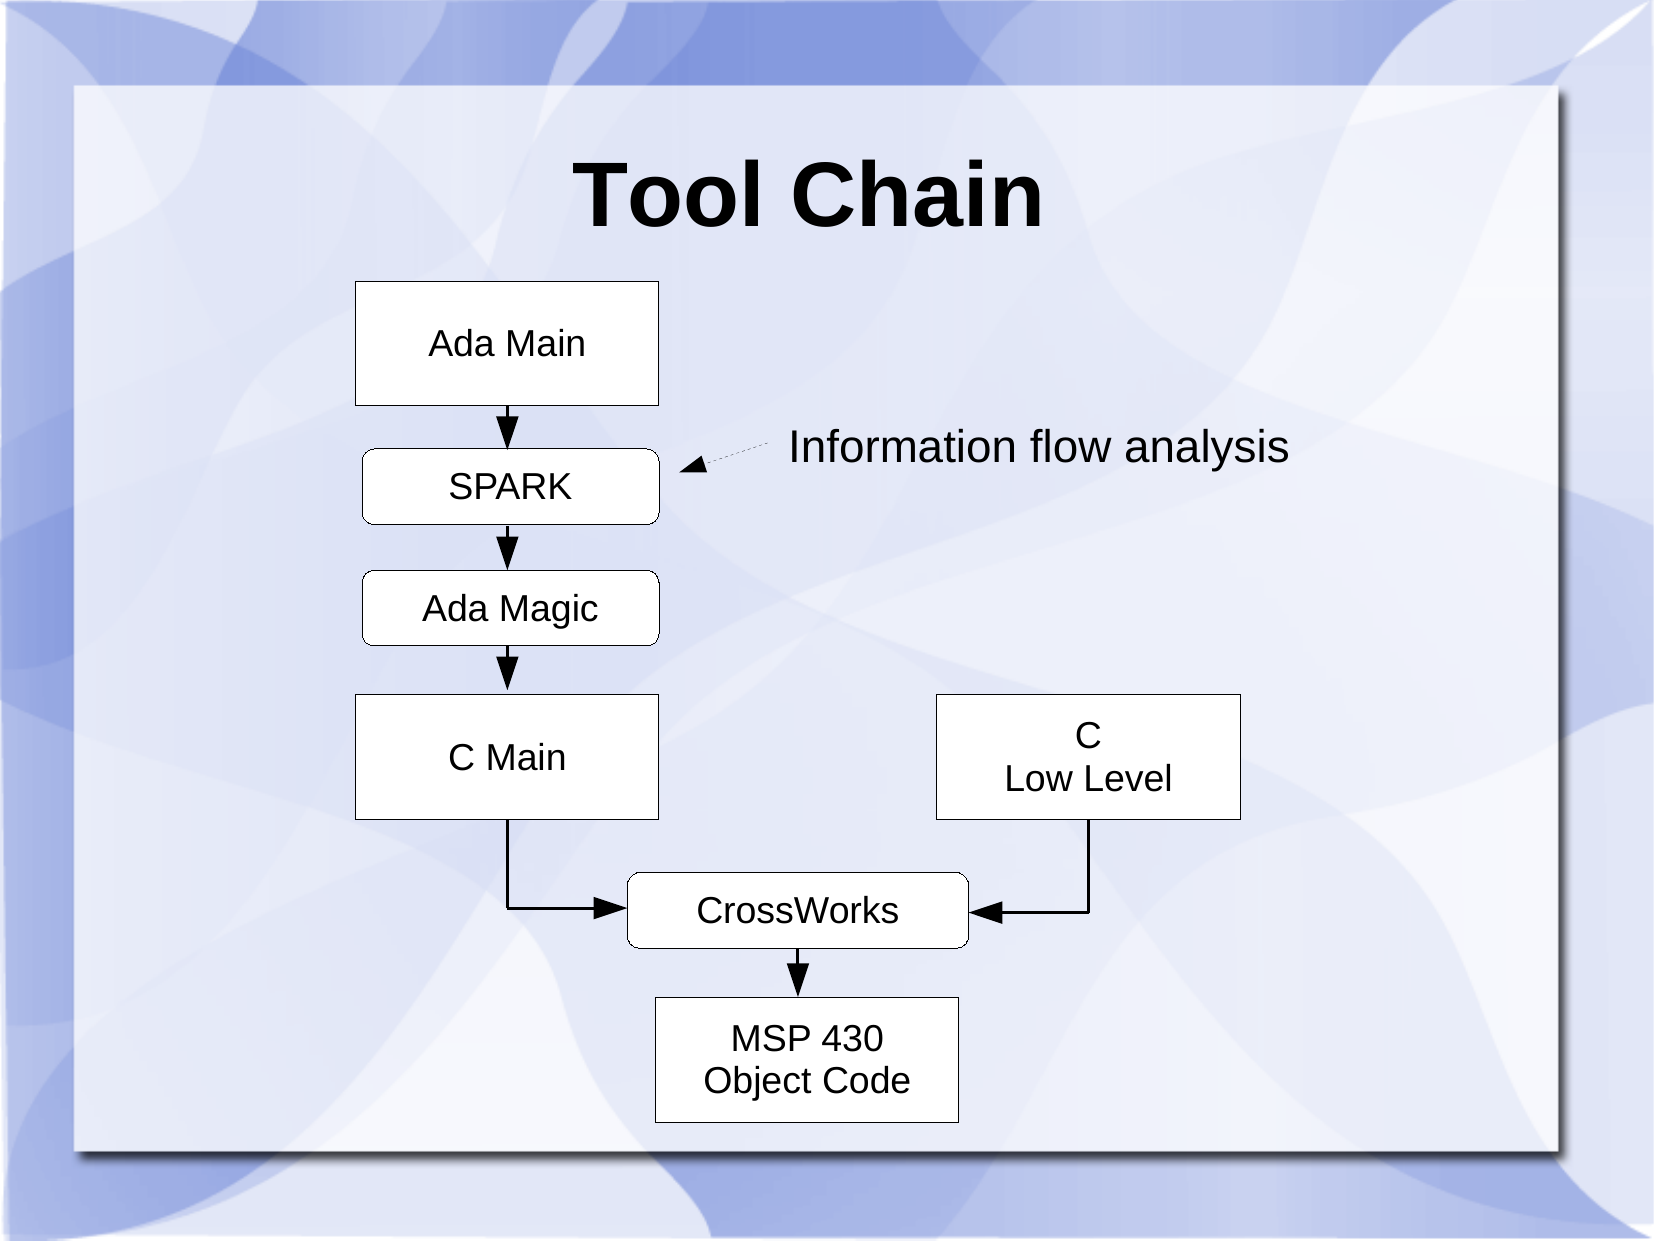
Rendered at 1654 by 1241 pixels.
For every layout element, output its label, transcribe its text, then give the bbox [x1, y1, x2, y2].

text_box Ada Magic [362, 570, 660, 646]
text_box MSP 430 Object Code [655, 997, 959, 1123]
title Tool Chain [82, 98, 1536, 291]
text_box Ada Main [355, 281, 659, 406]
text_box C Main [355, 694, 659, 820]
text_box C Low Level [936, 694, 1241, 820]
text_box Information flow analysis [773, 413, 1306, 480]
picture [0, 0, 1654, 1241]
text_box SPARK [362, 448, 660, 525]
text_box CrossWorks [627, 872, 969, 949]
